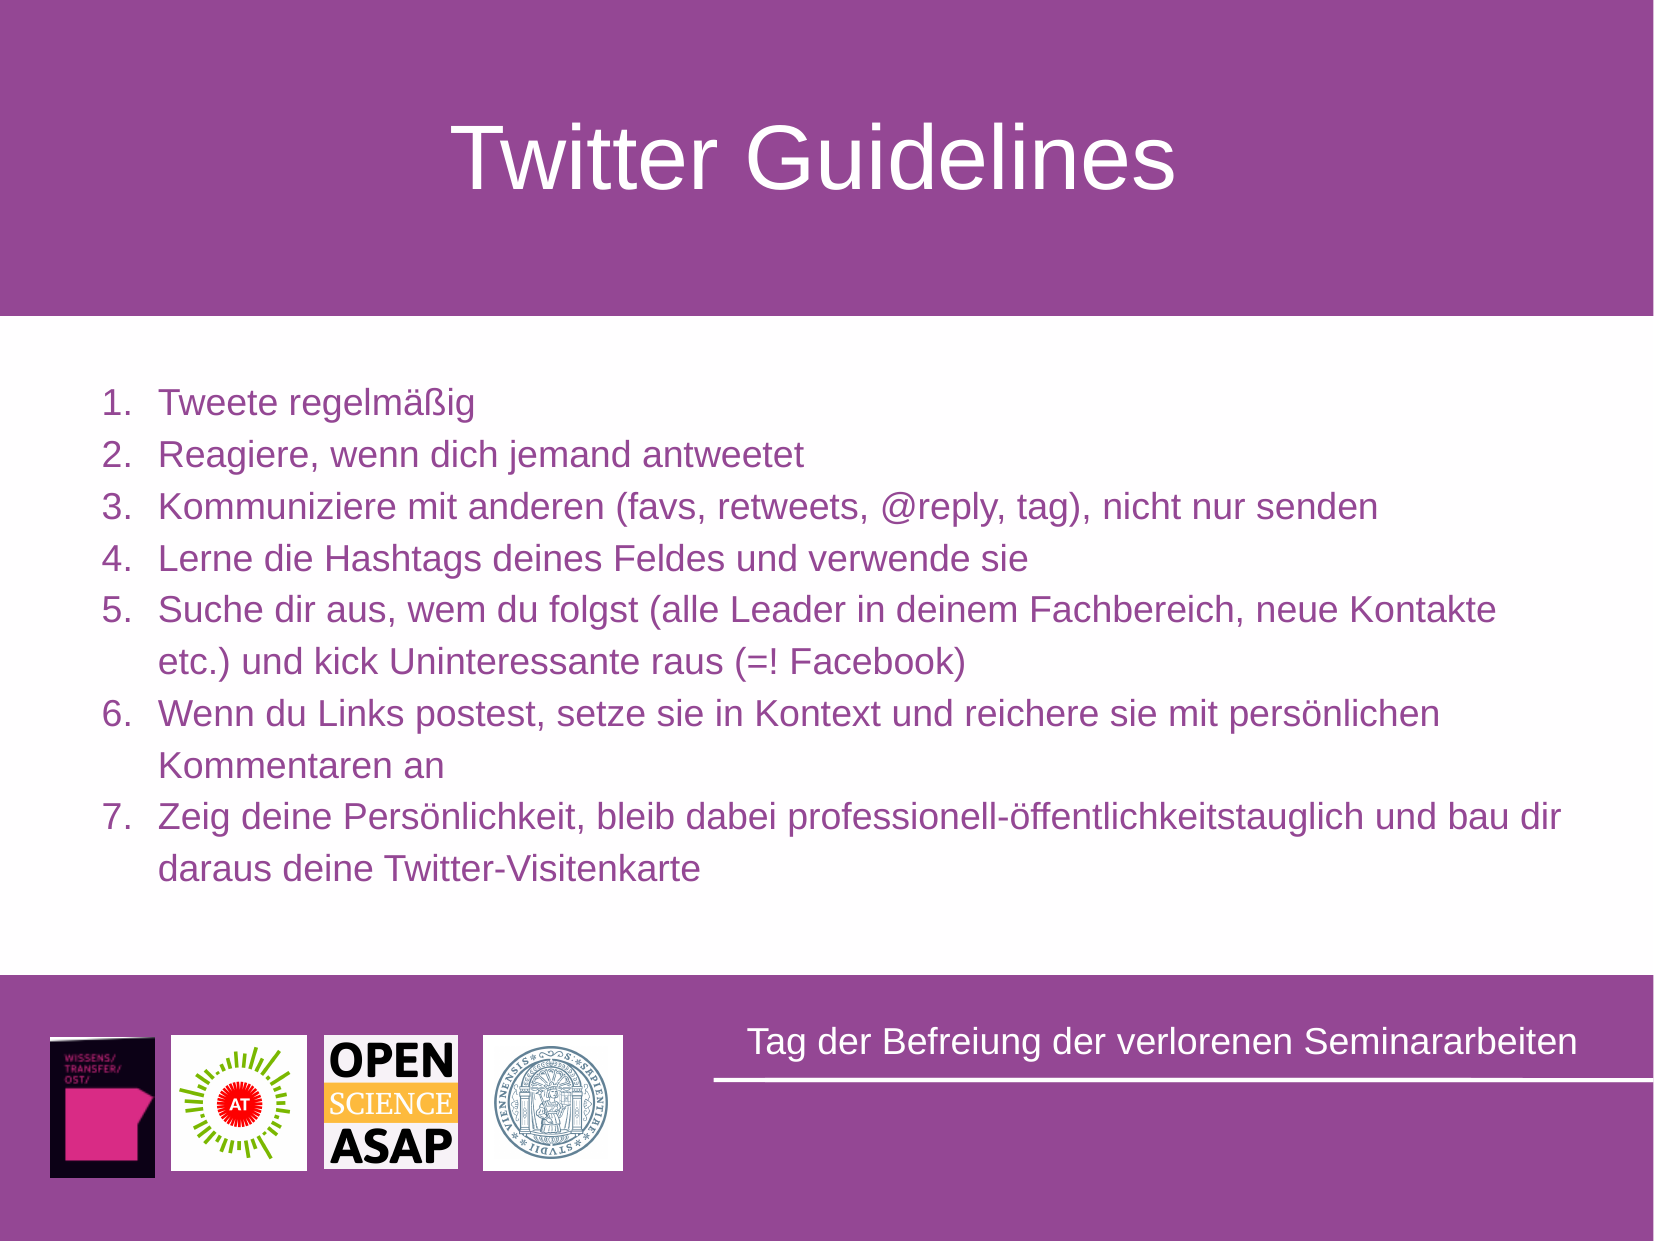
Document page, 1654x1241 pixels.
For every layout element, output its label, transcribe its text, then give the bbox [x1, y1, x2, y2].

picture [50, 1037, 155, 1178]
text_box [0, 975, 1654, 1241]
title Twitter Guidelines [82, 49, 1571, 257]
text_box Tag der Befreiung der verlorenen Seminararbeiten [719, 1009, 1606, 1067]
text_box [0, 0, 1654, 316]
text_box Tweete regelmäßig Reagiere, wenn dich jemand antweetet Kommuniziere mit anderen (favs, retweets, @reply, tag), nicht nur senden Lerne die Hashtags deines Feldes und verwende sie Suche dir aus, wem du folgst (alle Leader in deinem Fachbereich, neue Kontakte etc.) und kick Uninteressante raus (=! Facebook) Wenn du Links postest, setze sie in Kontext und reichere sie mit persönlichen Kommentaren an Zeig deine Persönlichkeit, bleib dabei professionell-öffentlichkeitstauglich und bau dir daraus deine Twitter-Visitenkarte [60, 364, 1586, 923]
picture [171, 1035, 307, 1171]
picture [324, 1035, 458, 1169]
picture [494, 1046, 608, 1159]
